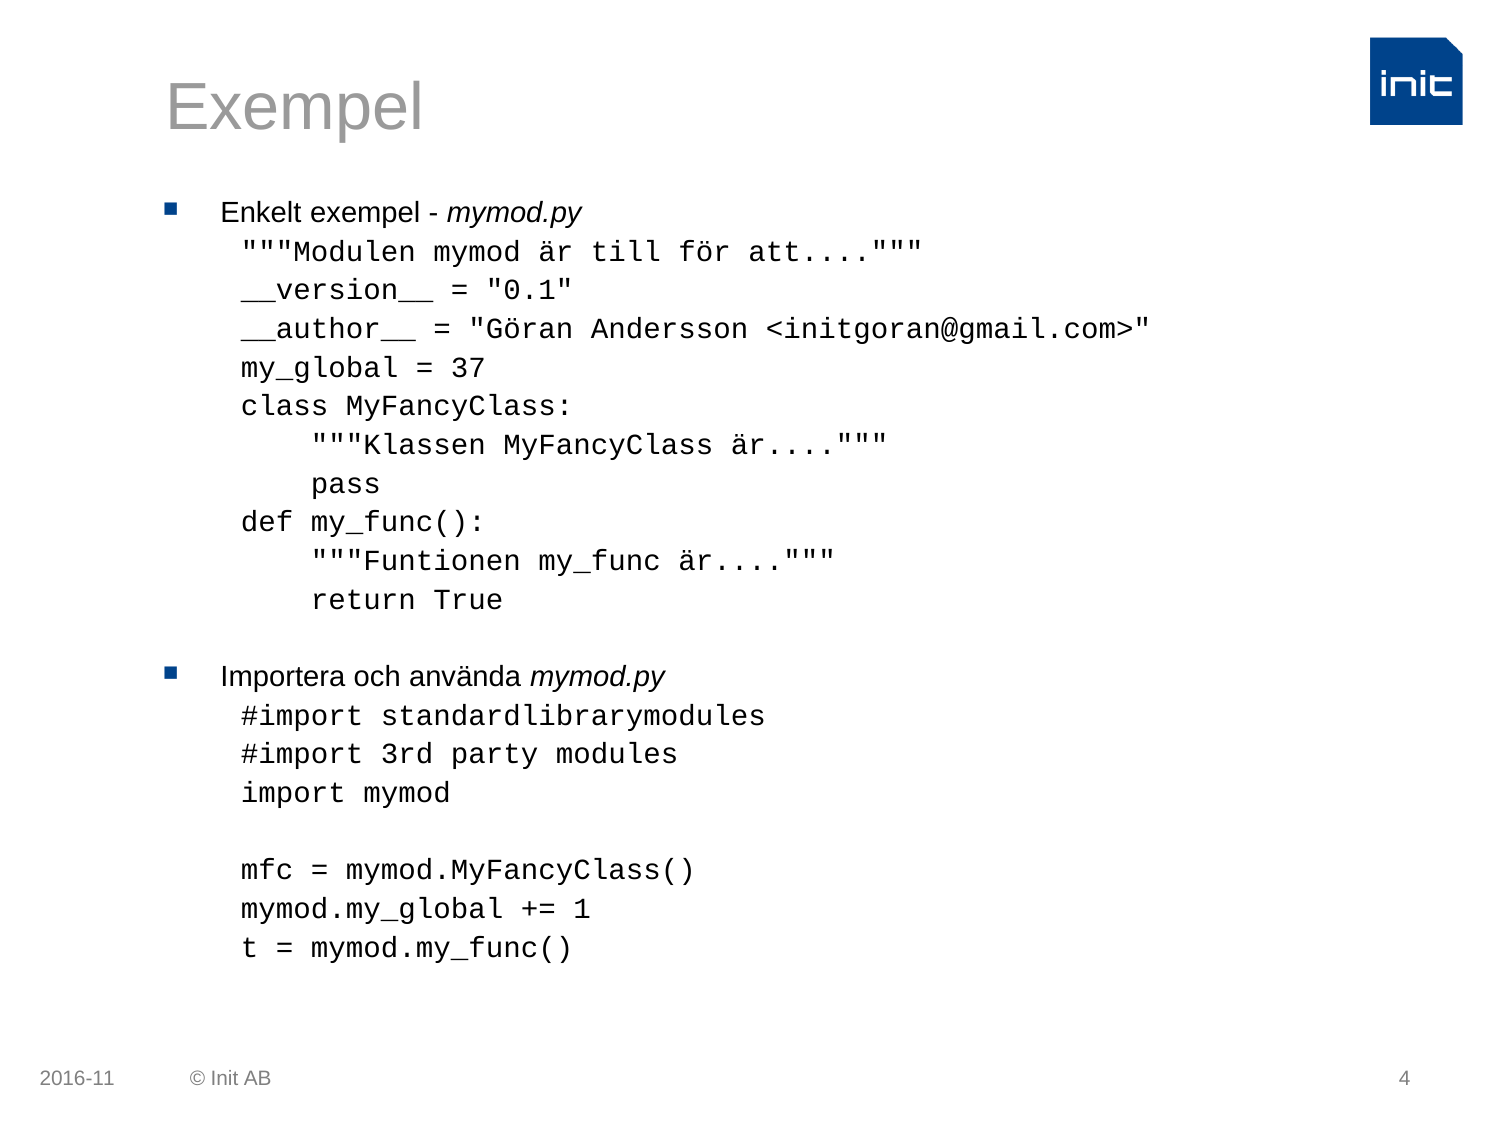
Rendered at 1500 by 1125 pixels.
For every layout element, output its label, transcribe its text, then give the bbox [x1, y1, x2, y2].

text_box © Init AB [174, 1037, 1326, 1098]
text_box 2016-11 [24, 1037, 151, 1098]
picture [1370, 37, 1463, 125]
text_box <nummer> [1350, 1037, 1426, 1098]
text_box Enkelt exempel - mymod.py """Modulen mymod är till för att....""" __version__ = "0.1" __author__ = "Göran Andersson <initgoran@gmail.com>" my_global = 37 class MyFancyClass: """Klassen MyFancyClass är....""" pass def my_func(): """Funtionen my_func är....""" return True Importera och använda mymod.py #import standardlibrarymodules #import 3rd party modules import mymod mfc = mymod.MyFancyClass() mymod.my_global += 1 t = mymod.my_func() [150, 189, 1351, 1010]
text_box Exempel [150, 0, 1351, 151]
